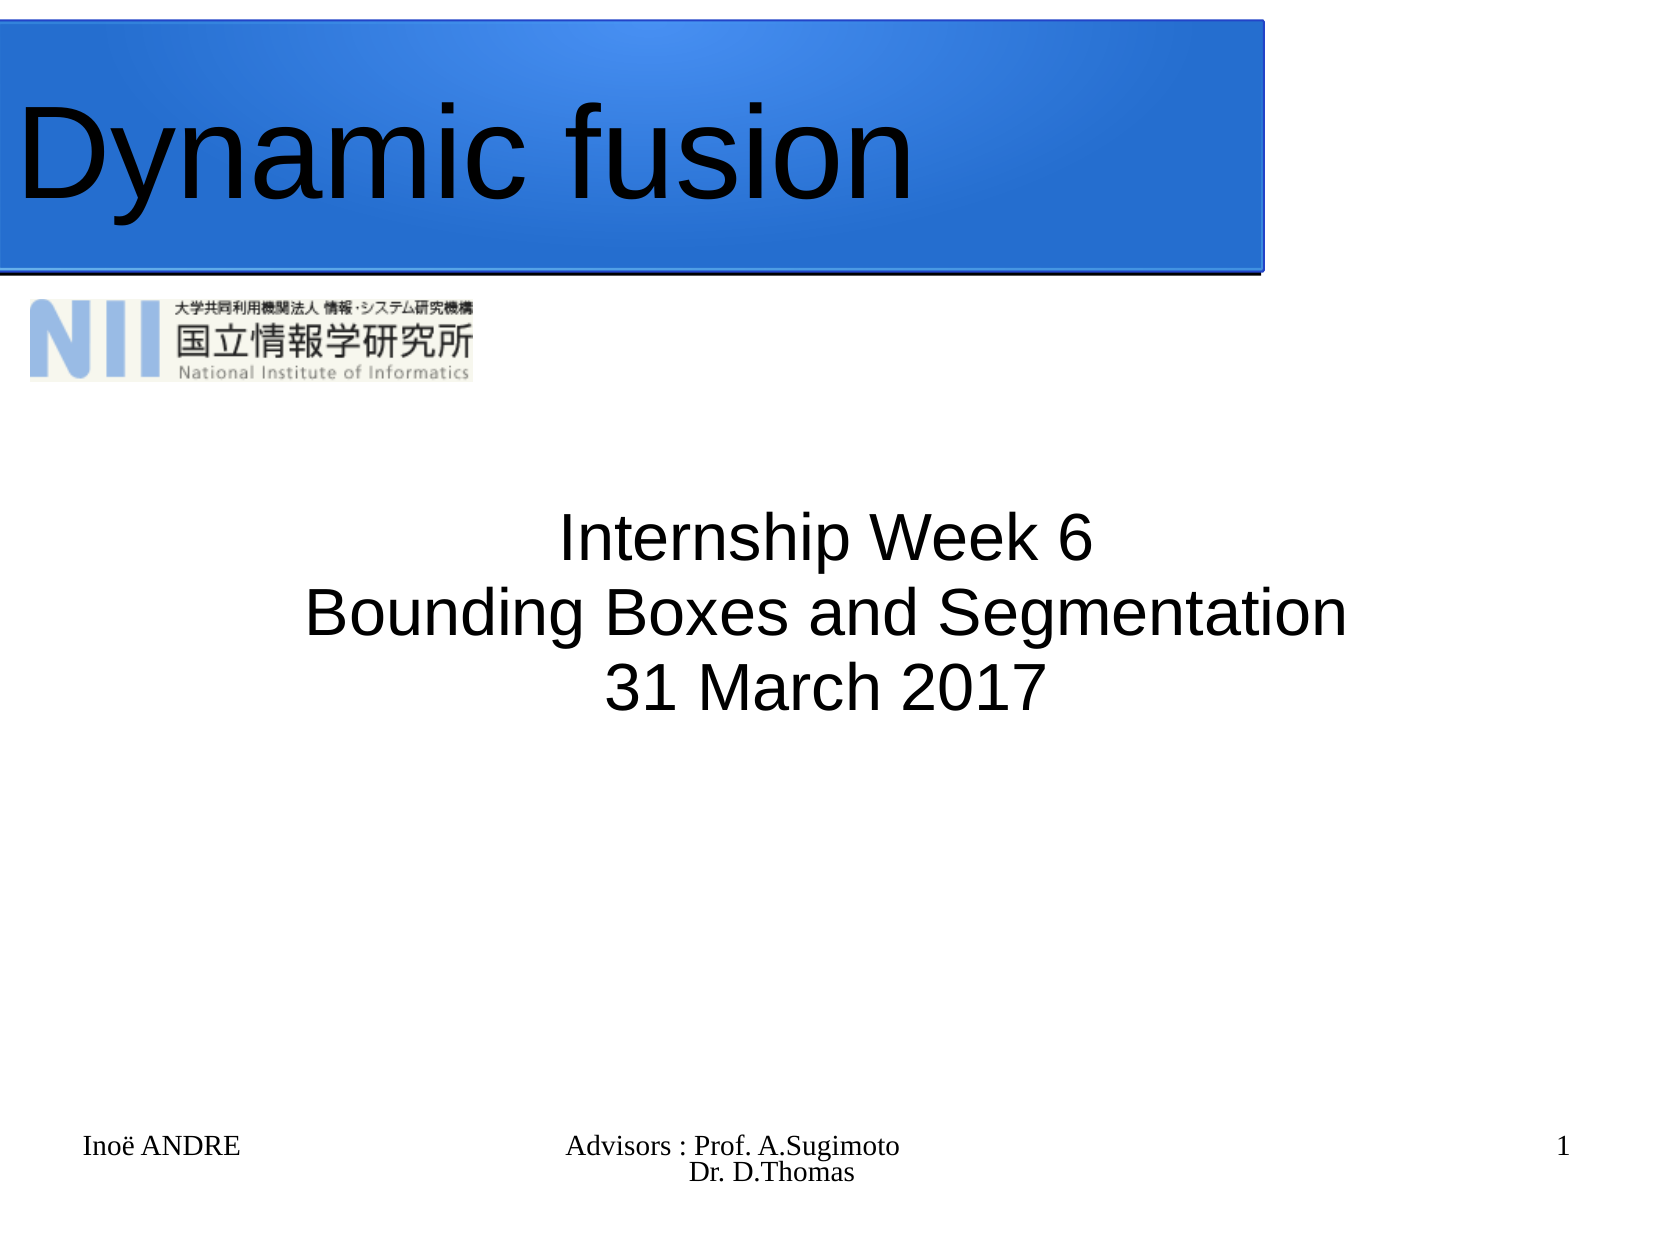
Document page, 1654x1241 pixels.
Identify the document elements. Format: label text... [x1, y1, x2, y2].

picture [30, 299, 473, 382]
title Dynamic fusion [15, 58, 1249, 247]
subtitle Internship Week 6 Bounding Boxes and Segmentation 31 March 2017 [82, 290, 1571, 1010]
